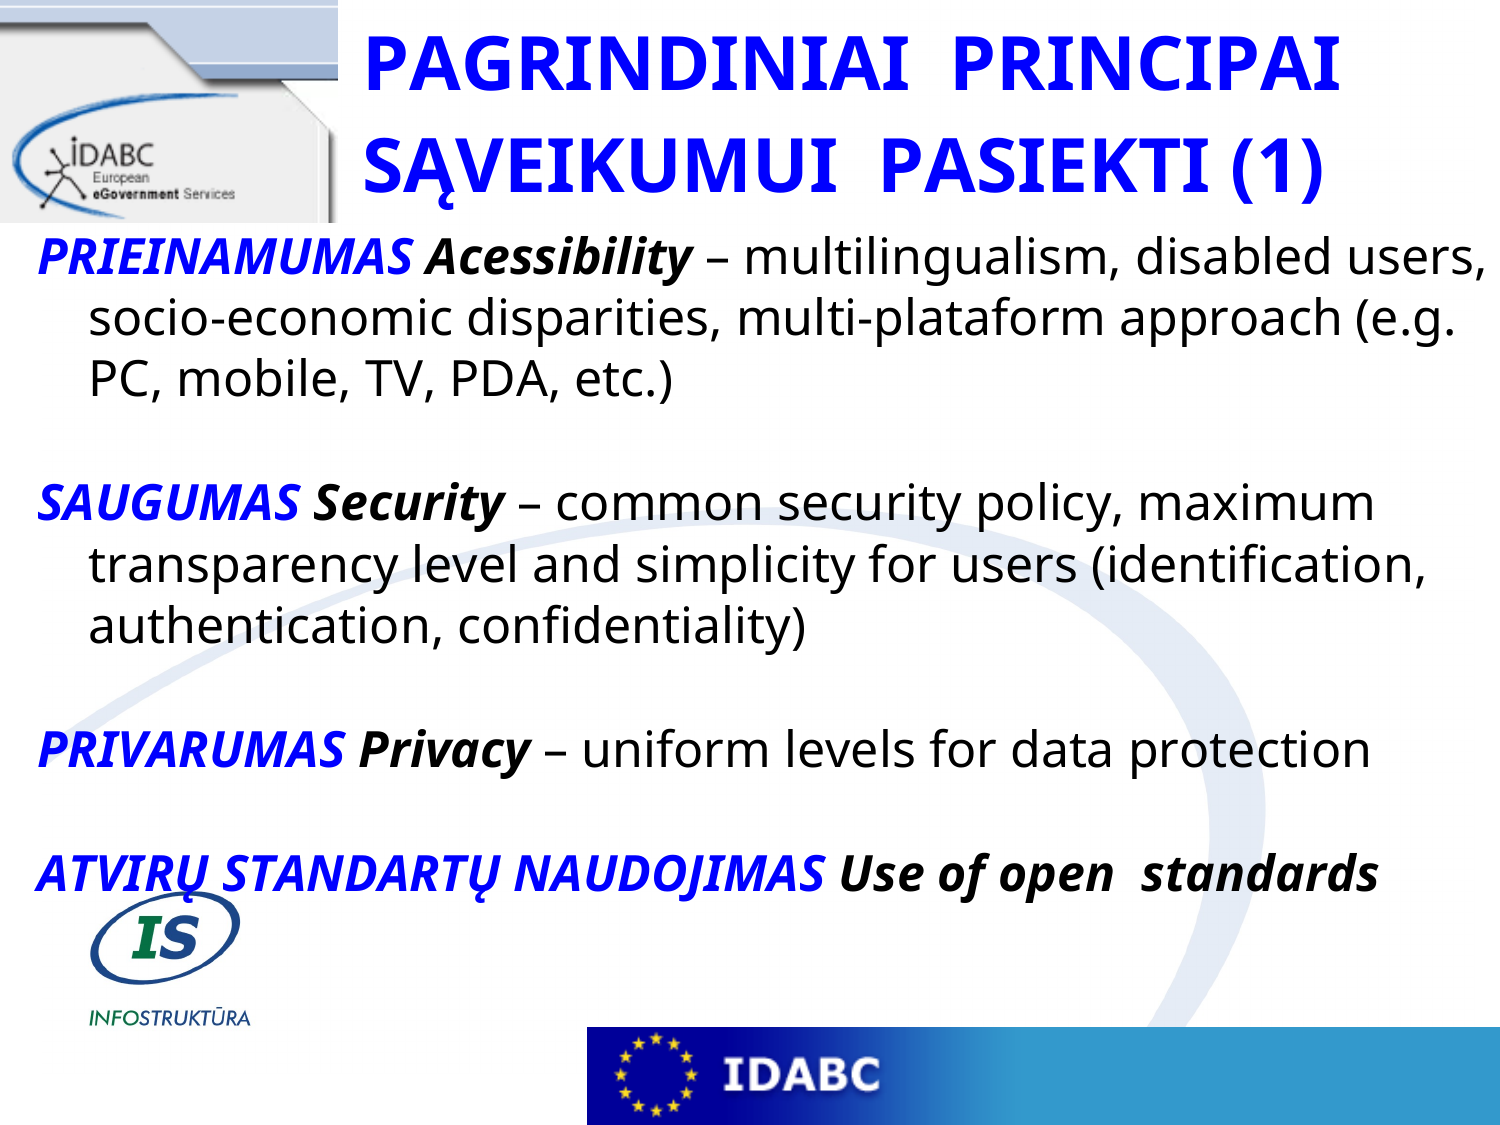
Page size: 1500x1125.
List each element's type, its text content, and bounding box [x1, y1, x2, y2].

list PRIEINAMUMAS Acessibility – multilingualism, disabled users, socio-economic disparities, multi-plataform approach (e.g. PC, mobile, TV, PDA, etc.) SAUGUMAS Security – common security policy, maximum transparency level and simplicity for users (identification, authentication, confidentiality) PRIVARUMAS Privacy – uniform levels for data protection ATVIRŲ STANDARTŲ NAUDOJIMAS Use of open standards [37, 224, 1500, 990]
picture [0, 0, 1500, 1125]
title PAGRINDINIAI PRINCIPAI SĄVEIKUMUI PASIEKTI (1) [362, 22, 1463, 203]
